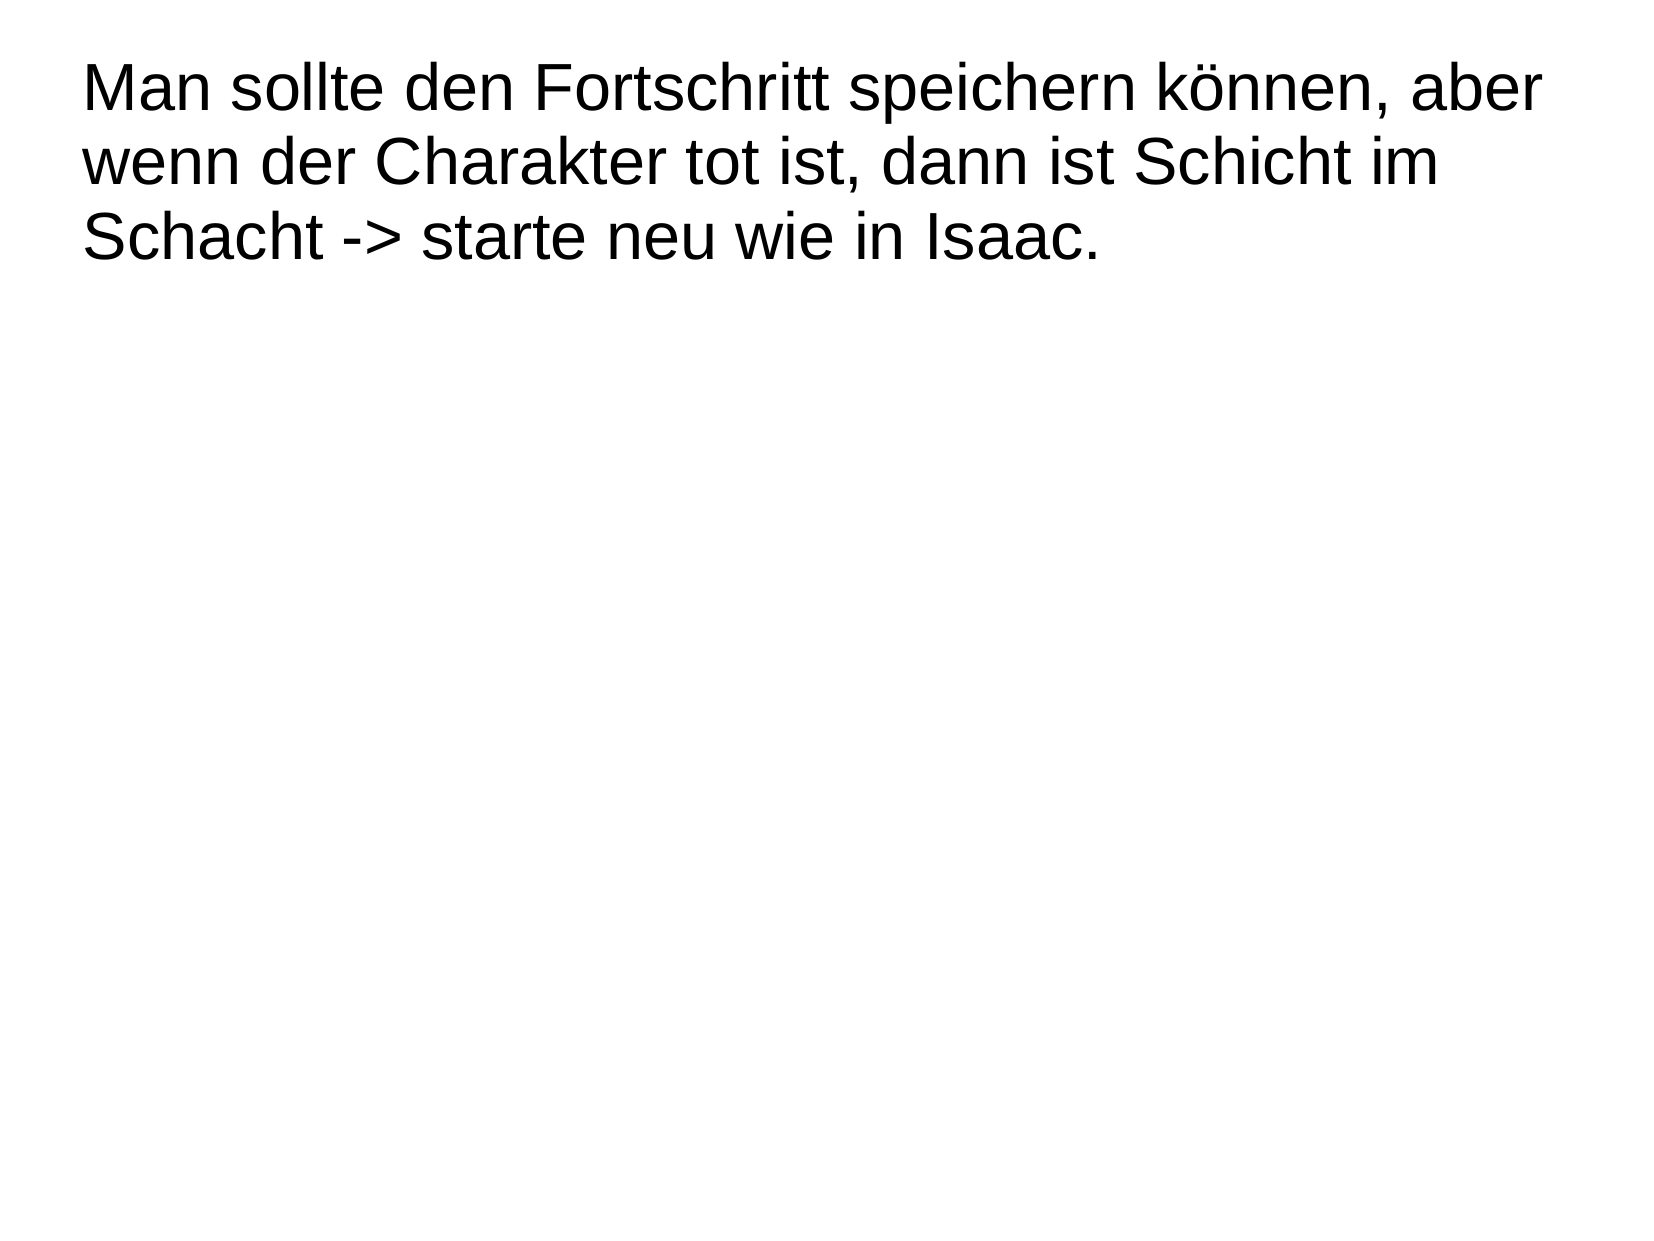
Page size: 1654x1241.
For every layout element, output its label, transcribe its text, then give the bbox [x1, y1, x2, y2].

subtitle Man sollte den Fortschritt speichern können, aber wenn der Charakter tot ist, dann ist Schicht im Schacht -> starte neu wie in Isaac. [82, 49, 1571, 1010]
